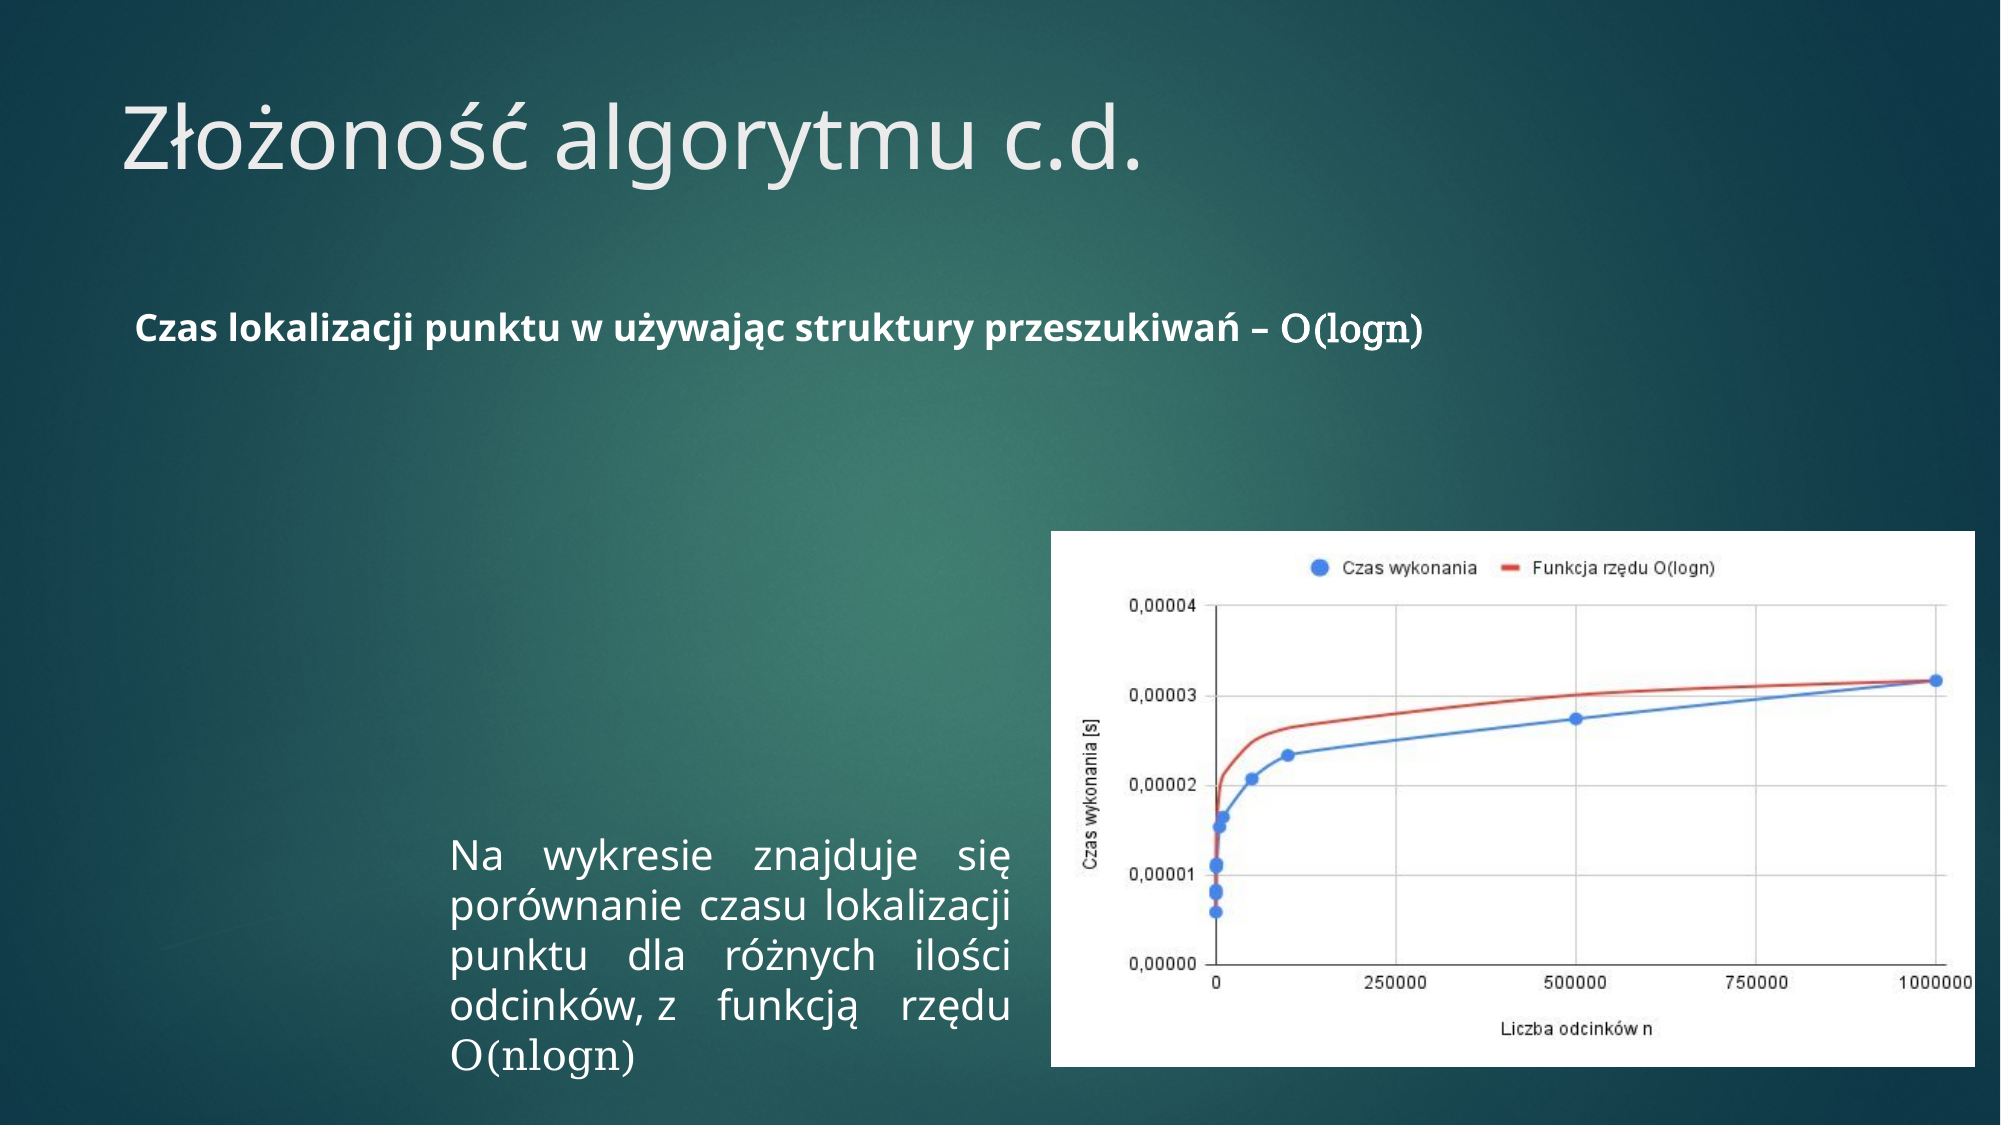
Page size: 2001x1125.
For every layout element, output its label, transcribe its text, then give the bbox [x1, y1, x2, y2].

text_box Na wykresie znajduje się porównanie czasu lokalizacji punktu dla różnych ilości odcinków, z funkcją rzędu O(nlogn) [434, 821, 1052, 1125]
title Złożoność algorytmu c.d. [106, 74, 1649, 305]
text_box Czas lokalizacji punktu w używając struktury przeszukiwań – O(logn) [119, 296, 1584, 358]
picture [1051, 531, 1975, 1067]
